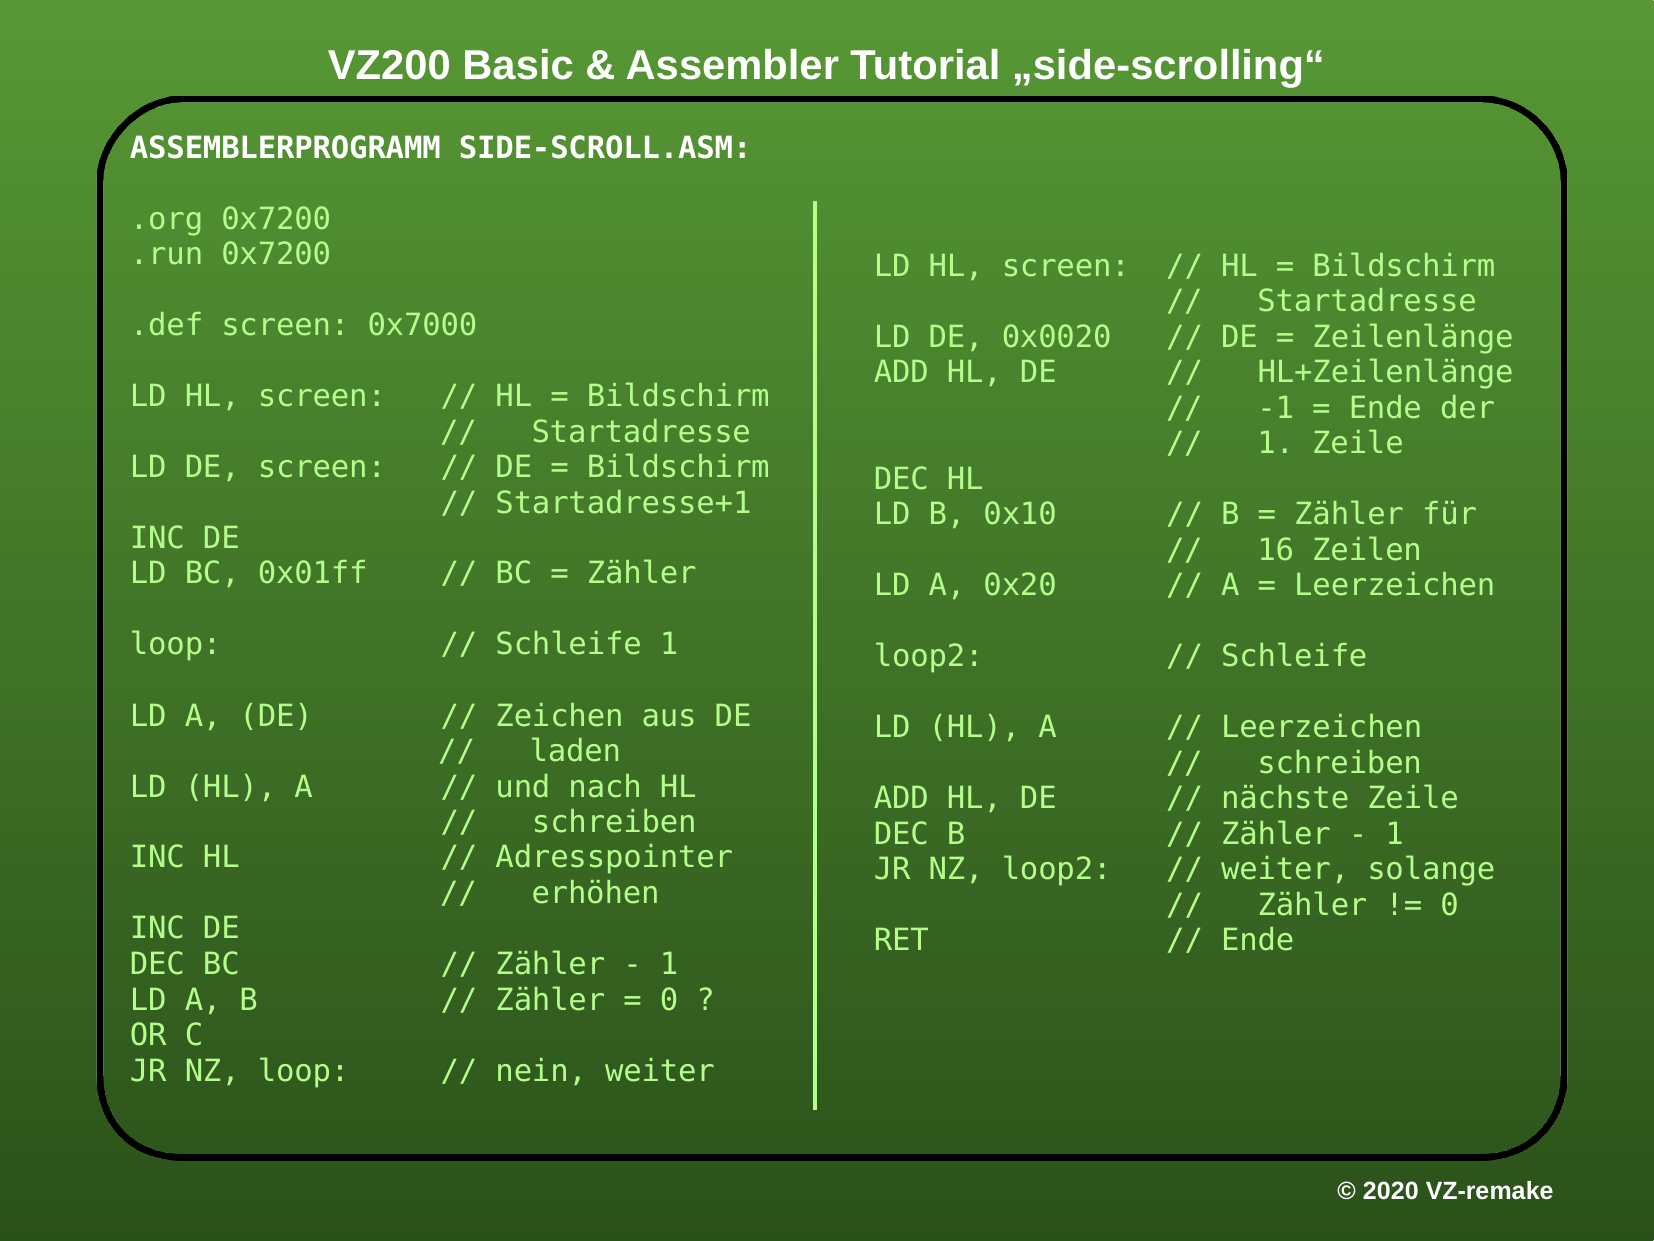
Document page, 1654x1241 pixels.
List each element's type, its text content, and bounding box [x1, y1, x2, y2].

list ASSEMBLERPROGRAMM SIDE-SCROLL.ASM: .org 0x7200 .run 0x7200 .def screen: 0x7000 LD HL, screen: // HL = Bildschirm // Startadresse LD DE, screen: // DE = Bildschirm // Startadresse+1 INC DE LD BC, 0x01ff // BC = Zähler loop: // Schleife 1 LD A, (DE) // Zeichen aus DE // laden LD (HL), A // und nach HL // schreiben INC HL // Adresspointer // erhöhen INC DE DEC BC // Zähler - 1 LD A, B // Zähler = 0 ? OR C JR NZ, loop: // nein, weiter [129, 129, 780, 1111]
title VZ200 Basic & Assembler Tutorial „side-scrolling“ [82, 35, 1571, 95]
picture [1502, 1188, 1506, 1199]
picture [1408, 1184, 1413, 1196]
list LD HL, screen: // HL = Bildschirm // Startadresse LD DE, 0x0020 // DE = Zeilenlänge ADD HL, DE // HL+Zeilenlänge // -1 = Ende der // 1. Zeile DEC HL LD B, 0x10 // B = Zähler für // 16 Zeilen LD A, 0x20 // A = Leerzeichen loop2: // Schleife LD (HL), A // Leerzeichen // schreiben ADD HL, DE // nächste Zeile DEC B // Zähler - 1 JR NZ, loop2: // weiter, solange // Zähler != 0 RET // Ende [874, 212, 1548, 1111]
picture [1339, 1183, 1354, 1198]
picture [1380, 1184, 1385, 1196]
picture [59, 58, 1607, 1199]
